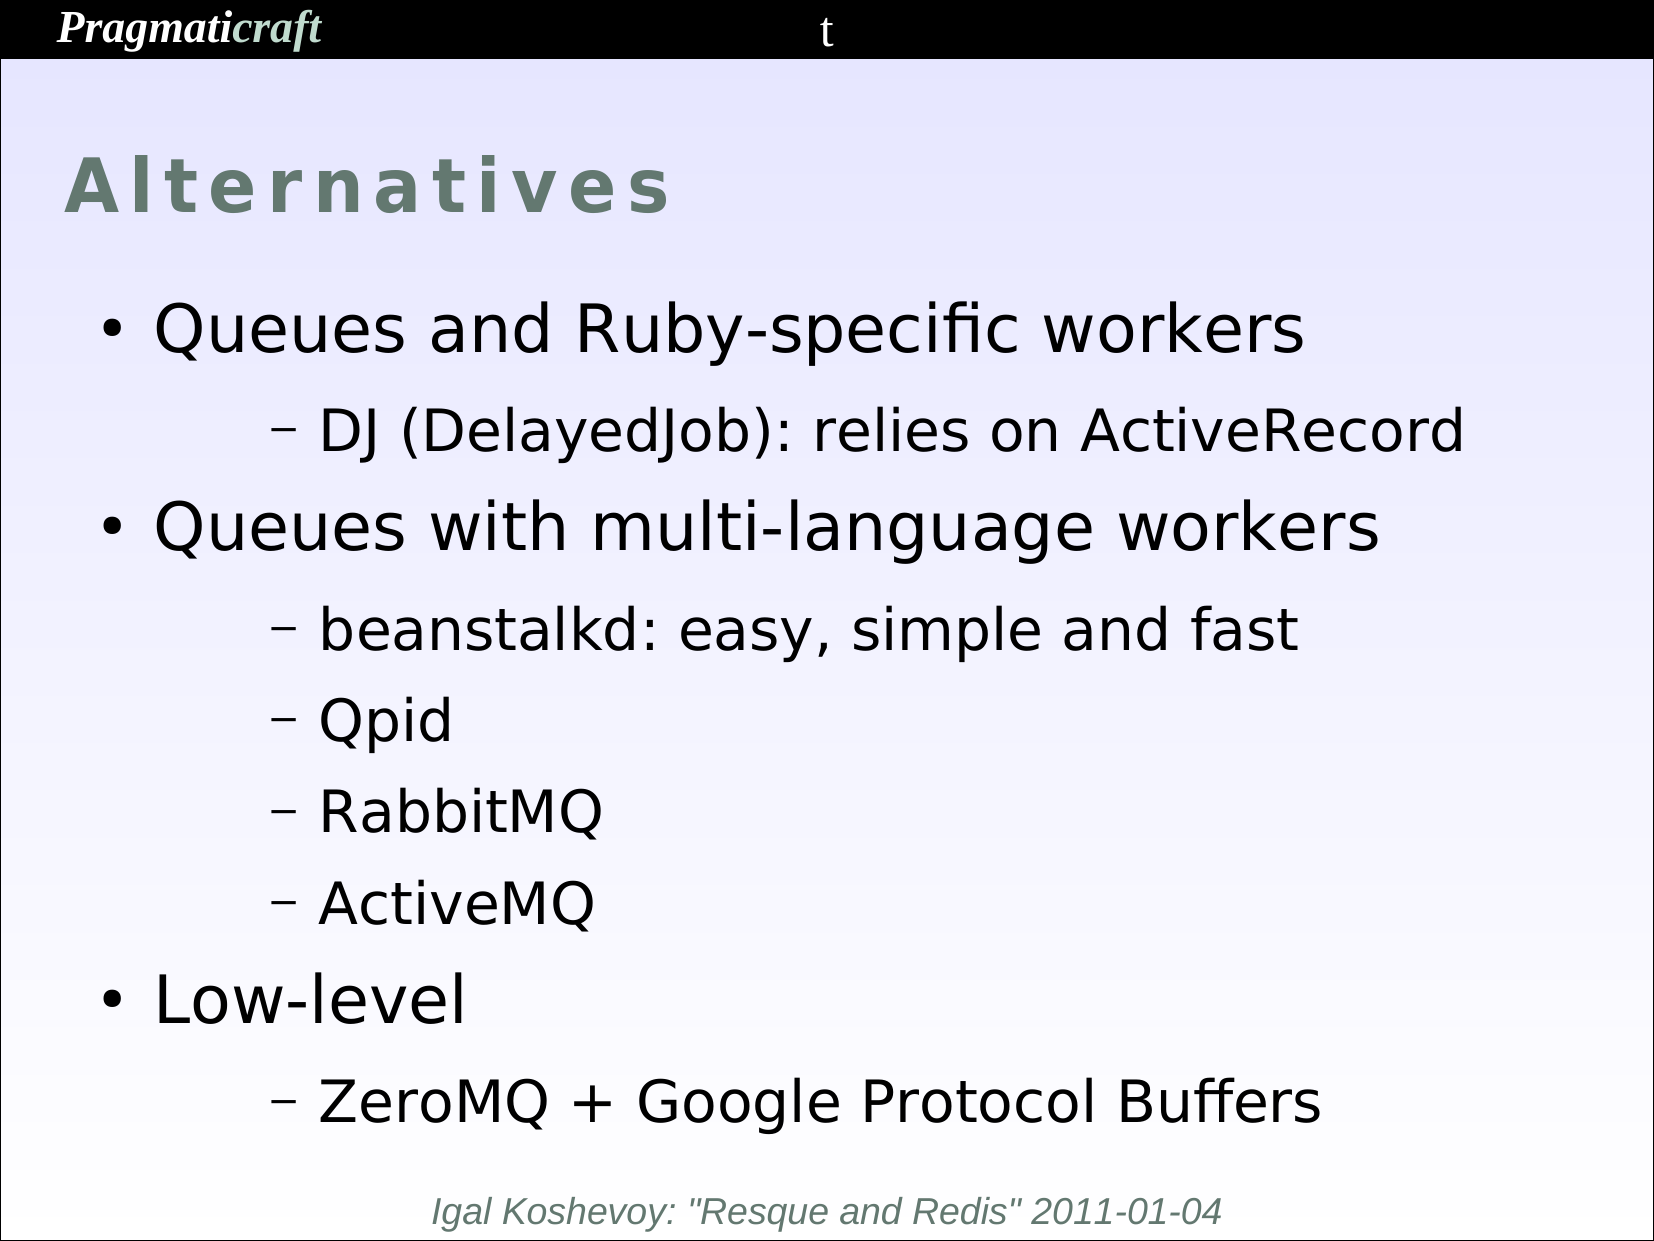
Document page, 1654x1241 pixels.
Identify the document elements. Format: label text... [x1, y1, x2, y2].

title Alternatives [64, 119, 1587, 254]
list Queues and Ruby-specific workers DJ (DelayedJob): relies on ActiveRecord Queues with multi-language workers beanstalkd: easy, simple and fast Qpid RabbitMQ ActiveMQ Low-level ZeroMQ + Google Protocol Buffers [82, 290, 1571, 1137]
